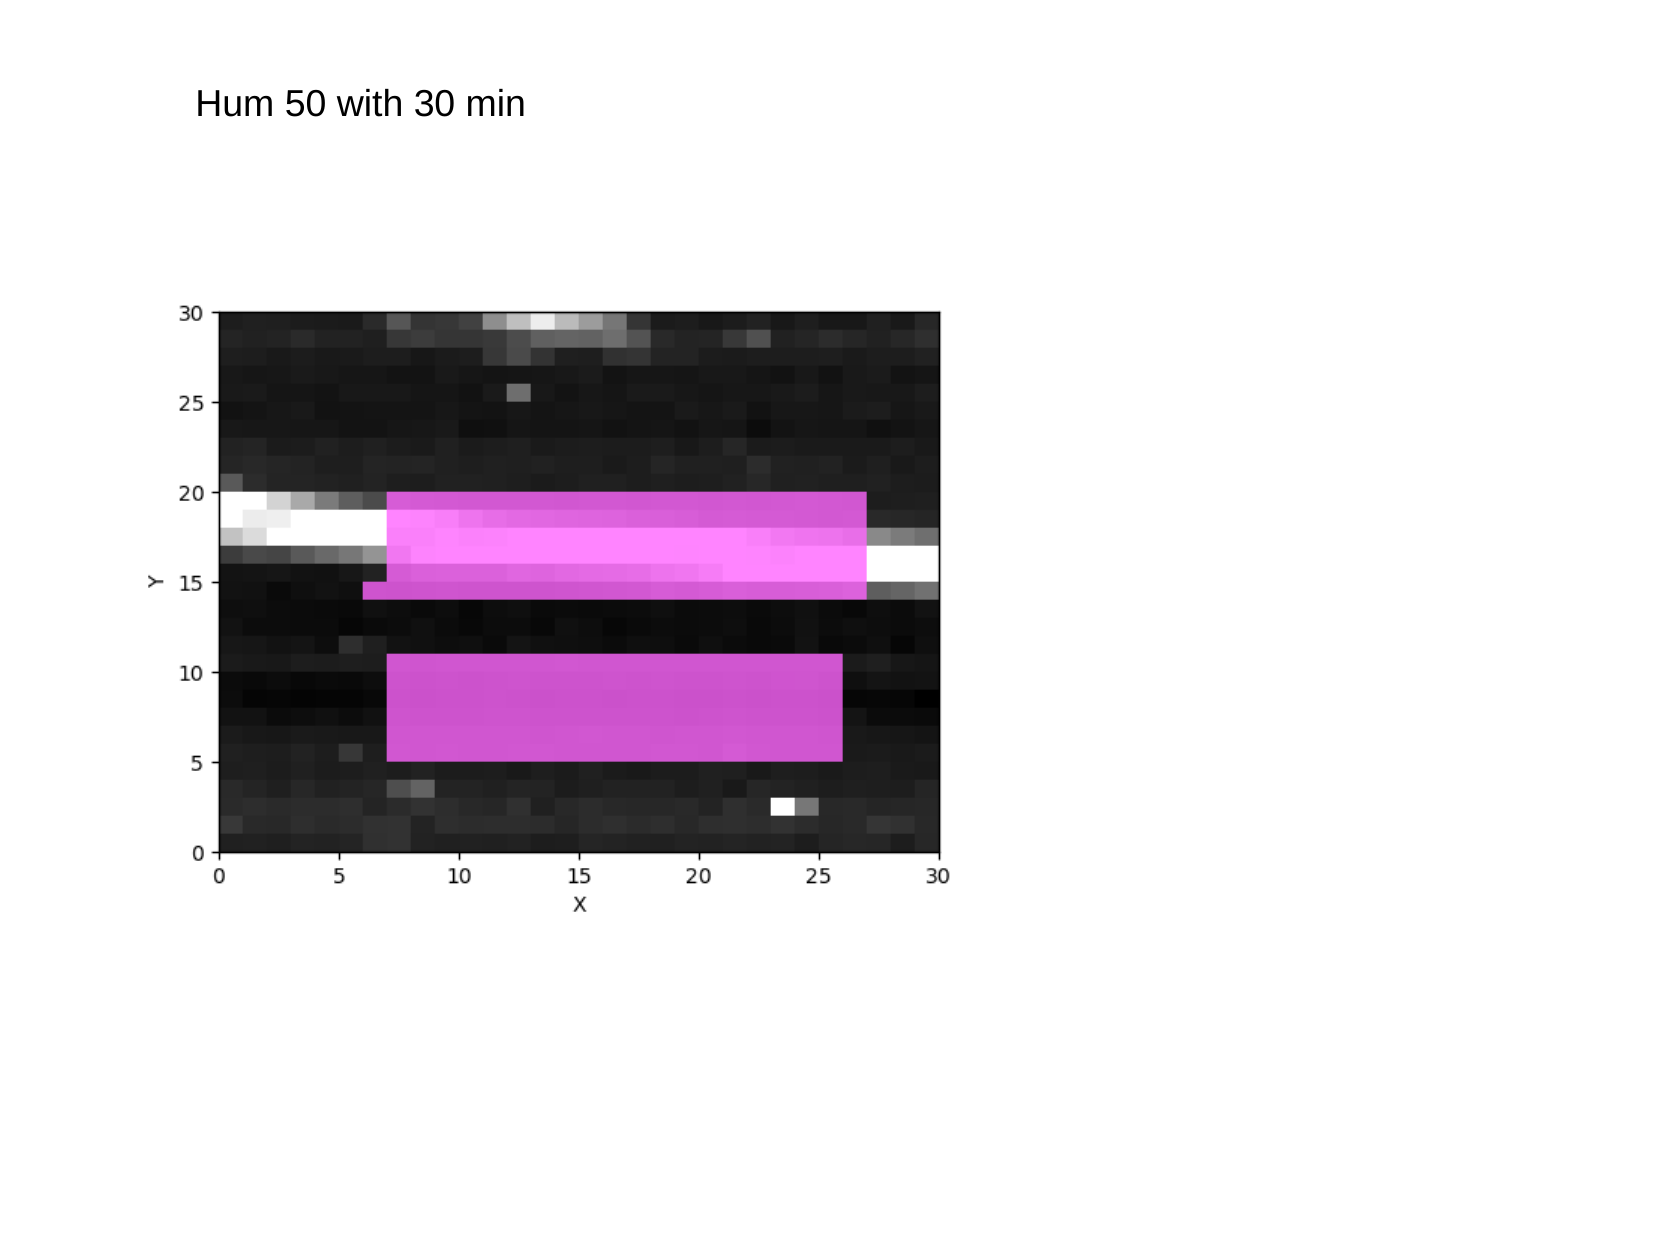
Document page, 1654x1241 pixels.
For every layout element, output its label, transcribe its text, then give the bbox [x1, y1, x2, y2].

picture [75, 240, 1035, 961]
text_box Hum 50 with 30 min [180, 75, 542, 132]
